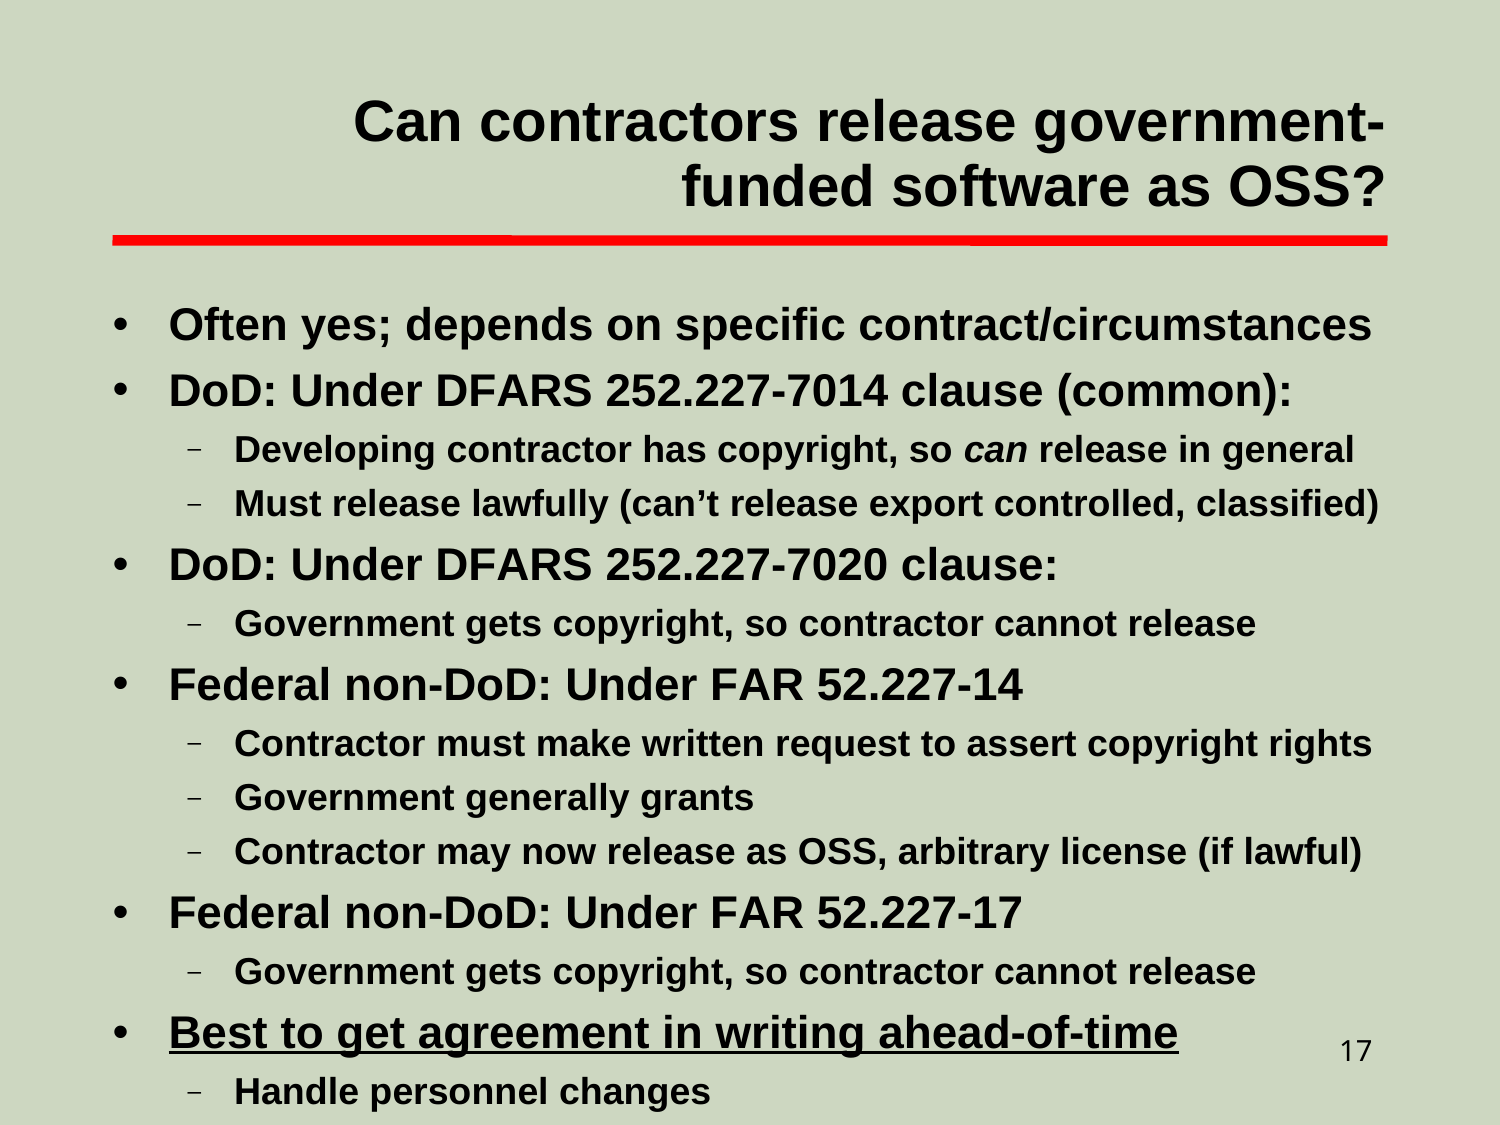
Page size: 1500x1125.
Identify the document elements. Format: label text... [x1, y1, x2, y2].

title Can contractors release government-funded software as OSS? [337, 85, 1388, 224]
list Often yes; depends on specific contract/circumstances DoD: Under DFARS 252.227-7014 clause (common): Developing contractor has copyright, so can release in general Must release lawfully (can’t release export controlled, classified) DoD: Under DFARS 252.227-7020 clause: Government gets copyright, so contractor cannot release Federal non-DoD: Under FAR 52.227-14 Contractor must make written request to assert copyright rights Government generally grants Contractor may now release as OSS, arbitrary license (if lawful) Federal non-DoD: Under FAR 52.227-17 Government gets copyright, so contractor cannot release Best to get agreement in writing ahead-of-time Handle personnel changes [112, 299, 1388, 1114]
